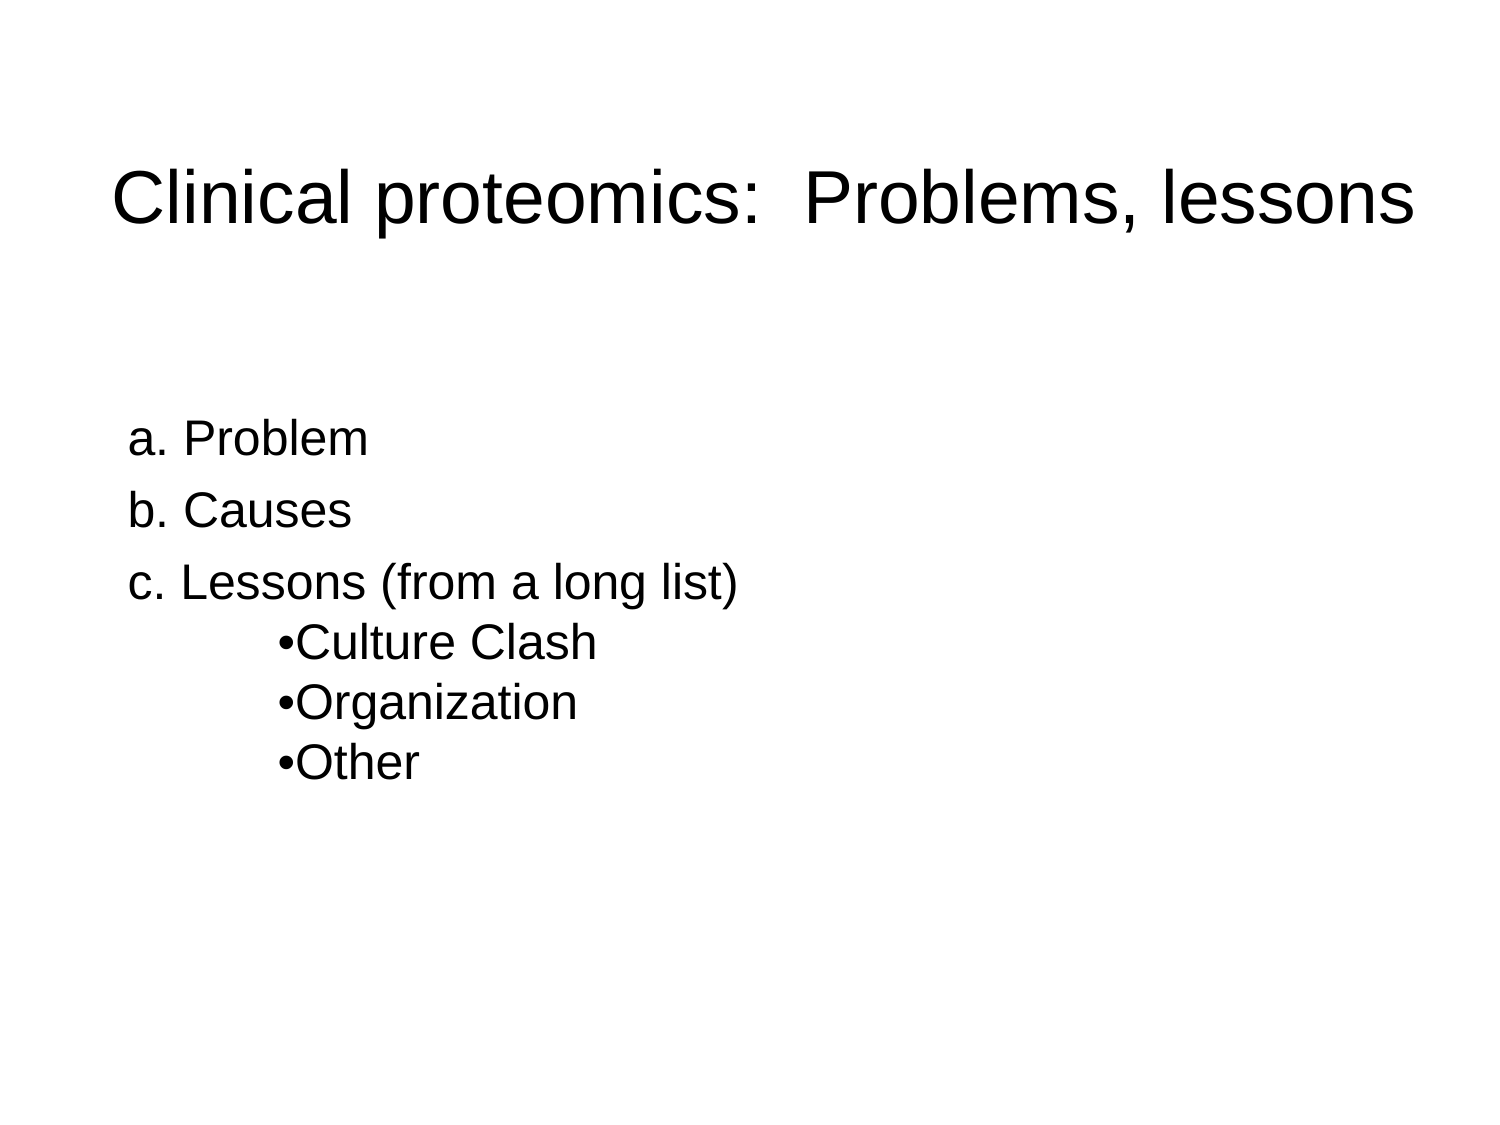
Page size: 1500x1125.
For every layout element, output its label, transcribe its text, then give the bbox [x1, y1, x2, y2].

list a. Problem b. Causes c. Lessons (from a long list) •Culture Clash •Organization •Other [112, 324, 1388, 1000]
title Clinical proteomics: Problems, lessons [63, 99, 1466, 288]
